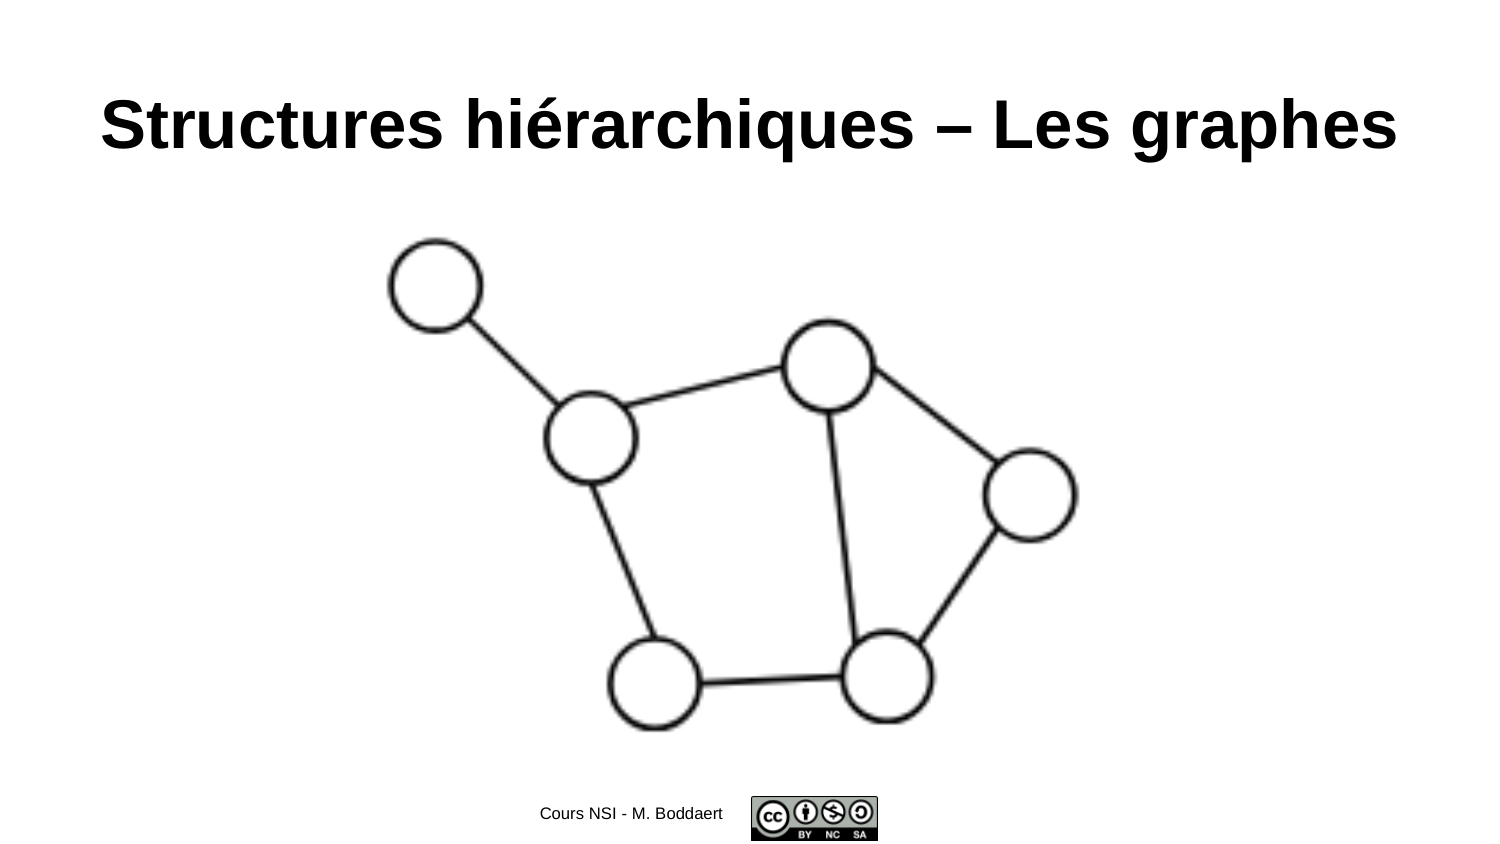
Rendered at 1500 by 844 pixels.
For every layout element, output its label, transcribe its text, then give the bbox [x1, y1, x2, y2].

picture [751, 796, 878, 841]
title Structures hiérarchiques – Les graphes [51, 63, 1449, 178]
picture [378, 218, 1087, 750]
